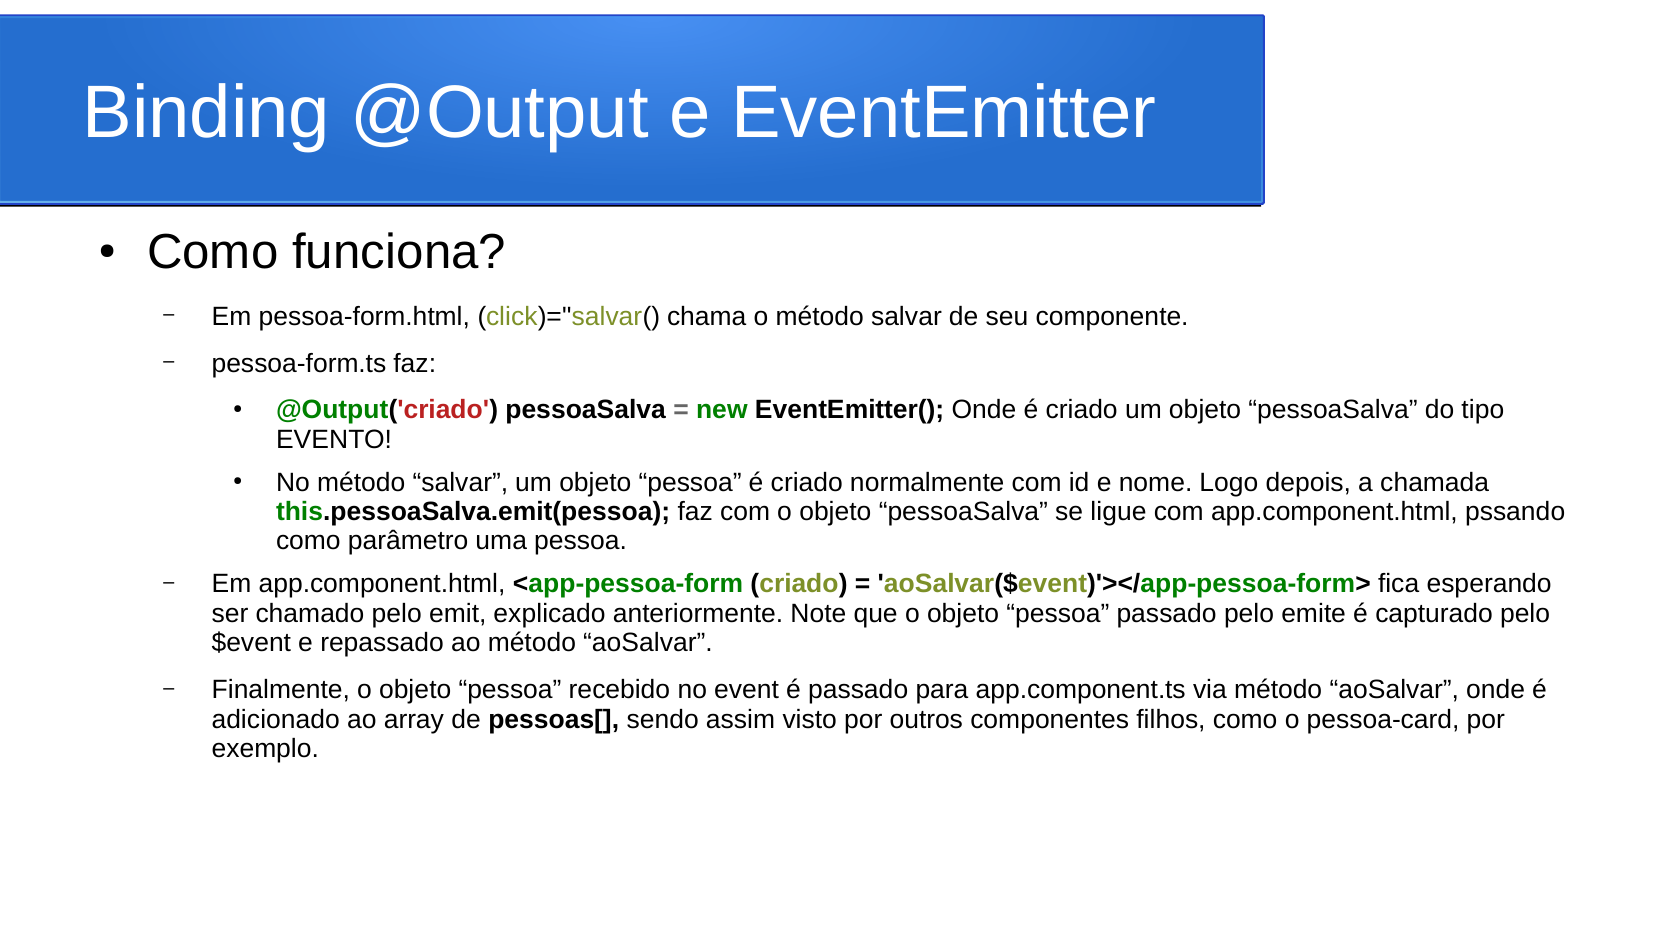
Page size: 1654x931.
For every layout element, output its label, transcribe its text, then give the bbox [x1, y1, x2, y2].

list Como funciona? Em pessoa-form.html, (click)="salvar() chama o método salvar de seu componente. pessoa-form.ts faz: @Output('criado') pessoaSalva = new EventEmitter(); Onde é criado um objeto “pessoaSalva” do tipo EVENTO! No método “salvar”, um objeto “pessoa” é criado normalmente com id e nome. Logo depois, a chamada this.pessoaSalva.emit(pessoa); faz com o objeto “pessoaSalva” se ligue com app.component.html, pssando como parâmetro uma pessoa. Em app.component.html, <app-pessoa-form (criado) = 'aoSalvar($event)'></app-pessoa-form> fica esperando ser chamado pelo emit, explicado anteriormente. Note que o objeto “pessoa” passado pelo emite é capturado pelo $event e repassado ao método “aoSalvar”. Finalmente, o objeto “pessoa” recebido no event é passado para app.component.ts via método “aoSalvar”, onde é adicionado ao array de pessoas[], sendo assim visto por outros componentes filhos, como o pessoa-card, por exemplo. [82, 224, 1571, 764]
title Binding @Output e EventEmitter [82, 35, 1235, 189]
